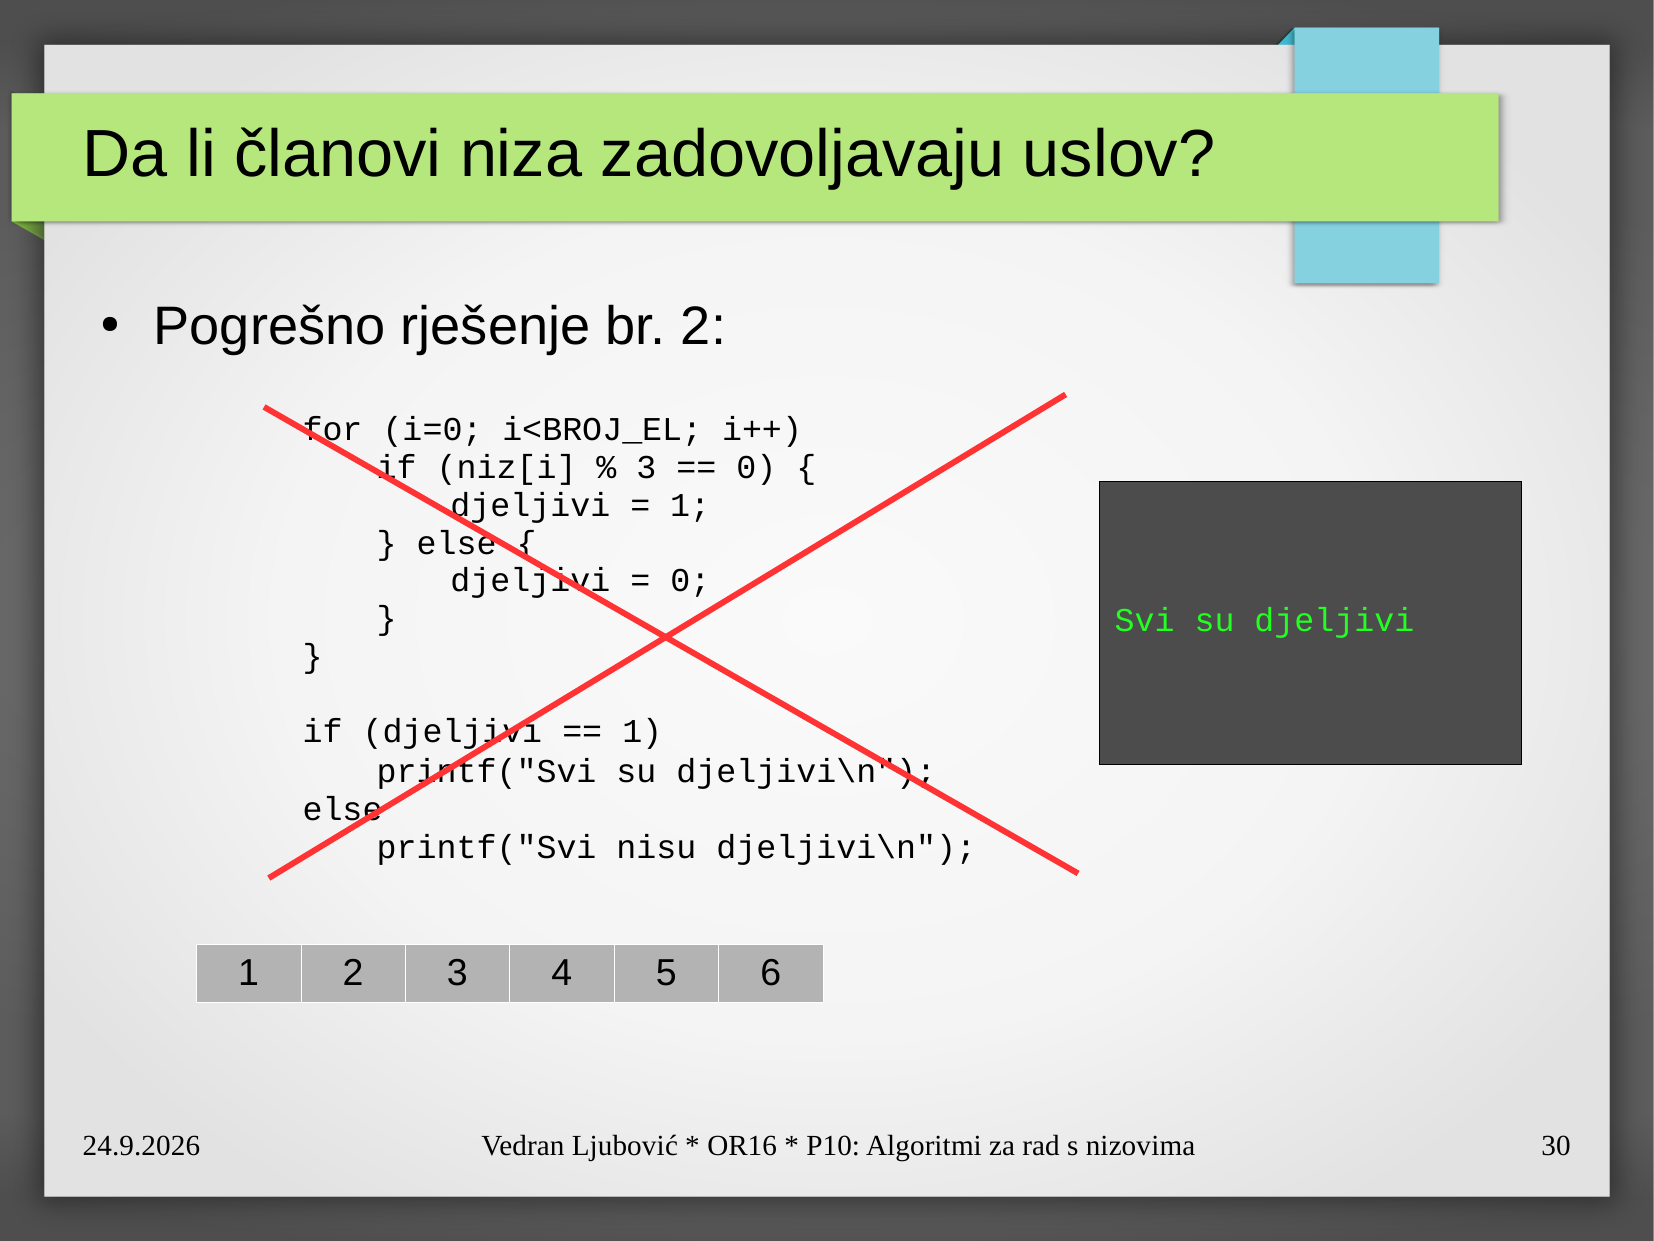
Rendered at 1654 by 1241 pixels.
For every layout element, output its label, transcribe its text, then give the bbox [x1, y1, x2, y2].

table_header 6 [719, 945, 823, 1002]
title Da li članovi niza zadovoljavaju uslov? [82, 94, 1264, 213]
text_box Svi su djeljivi [1099, 481, 1522, 765]
table_header 3 [406, 945, 509, 1002]
table_header 5 [615, 945, 718, 1002]
table_header 1 [197, 945, 301, 1002]
text_box for (i=0; i<BROJ_EL; i++) if (niz[i] % 3 == 0) { djeljivi = 1; } else { djeljivi = 0; } } if (djeljivi == 1) printf("Svi su djeljivi\n"); else printf("Svi nisu djeljivi\n"); [214, 368, 1453, 993]
picture [0, 0, 1654, 1241]
table_header 4 [510, 945, 614, 1002]
list Pogrešno rješenje br. 2: [82, 295, 1571, 1015]
table_header 2 [302, 945, 405, 1002]
